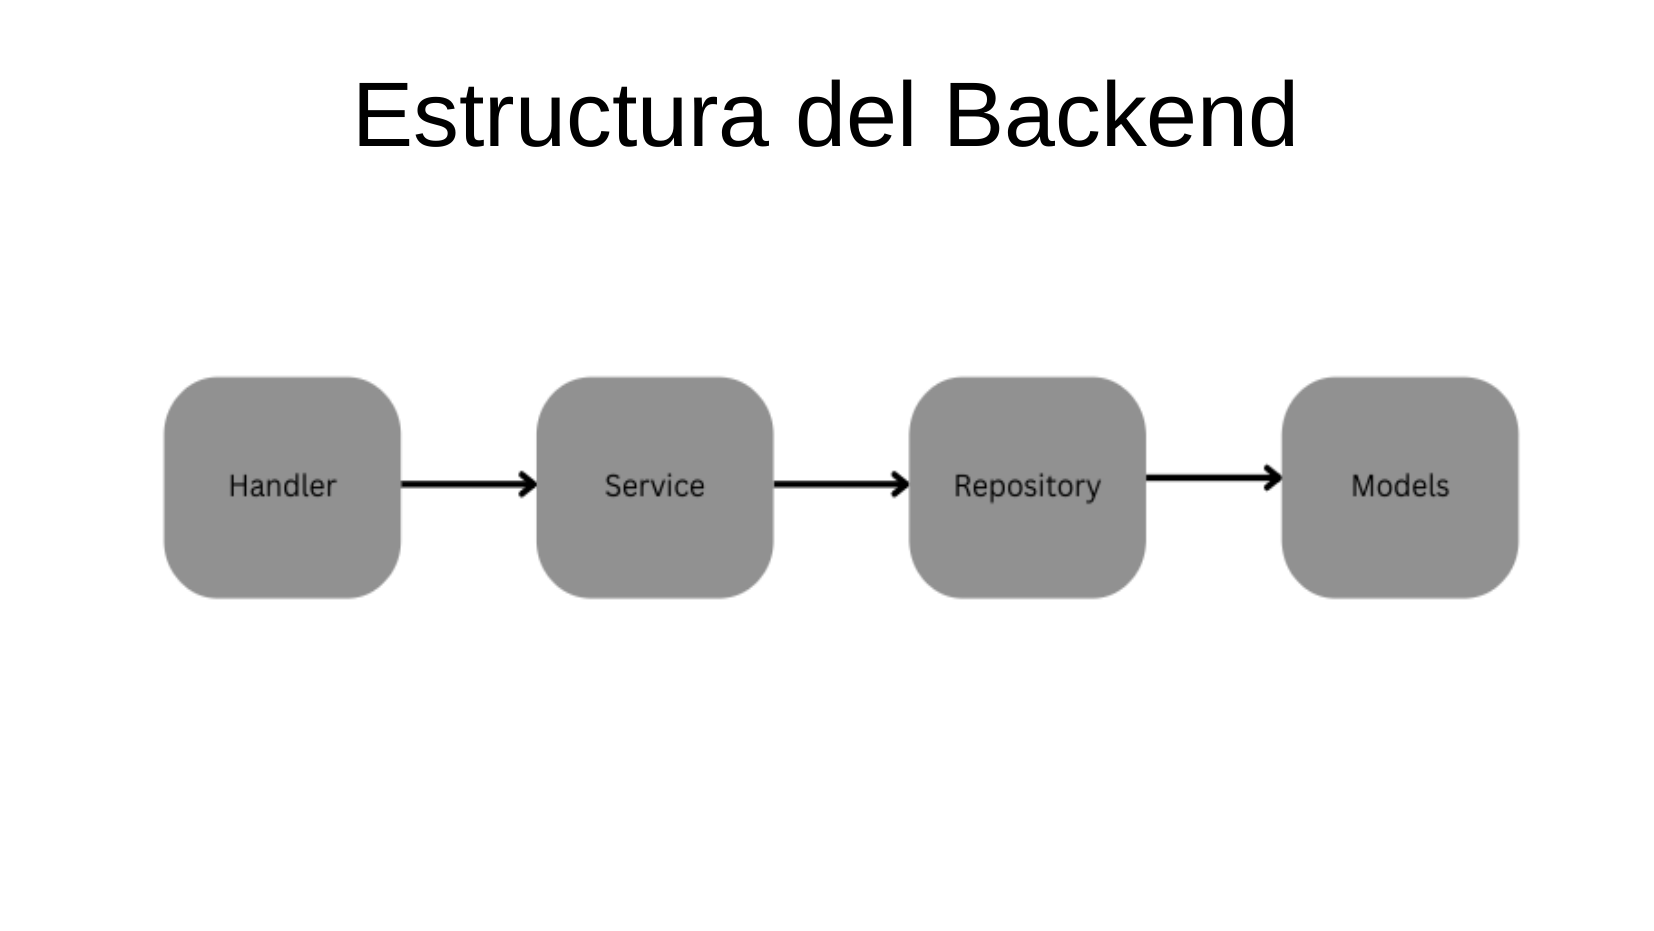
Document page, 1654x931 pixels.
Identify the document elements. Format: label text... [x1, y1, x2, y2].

picture [147, 351, 1542, 621]
title Estructura del Backend [82, 37, 1571, 193]
